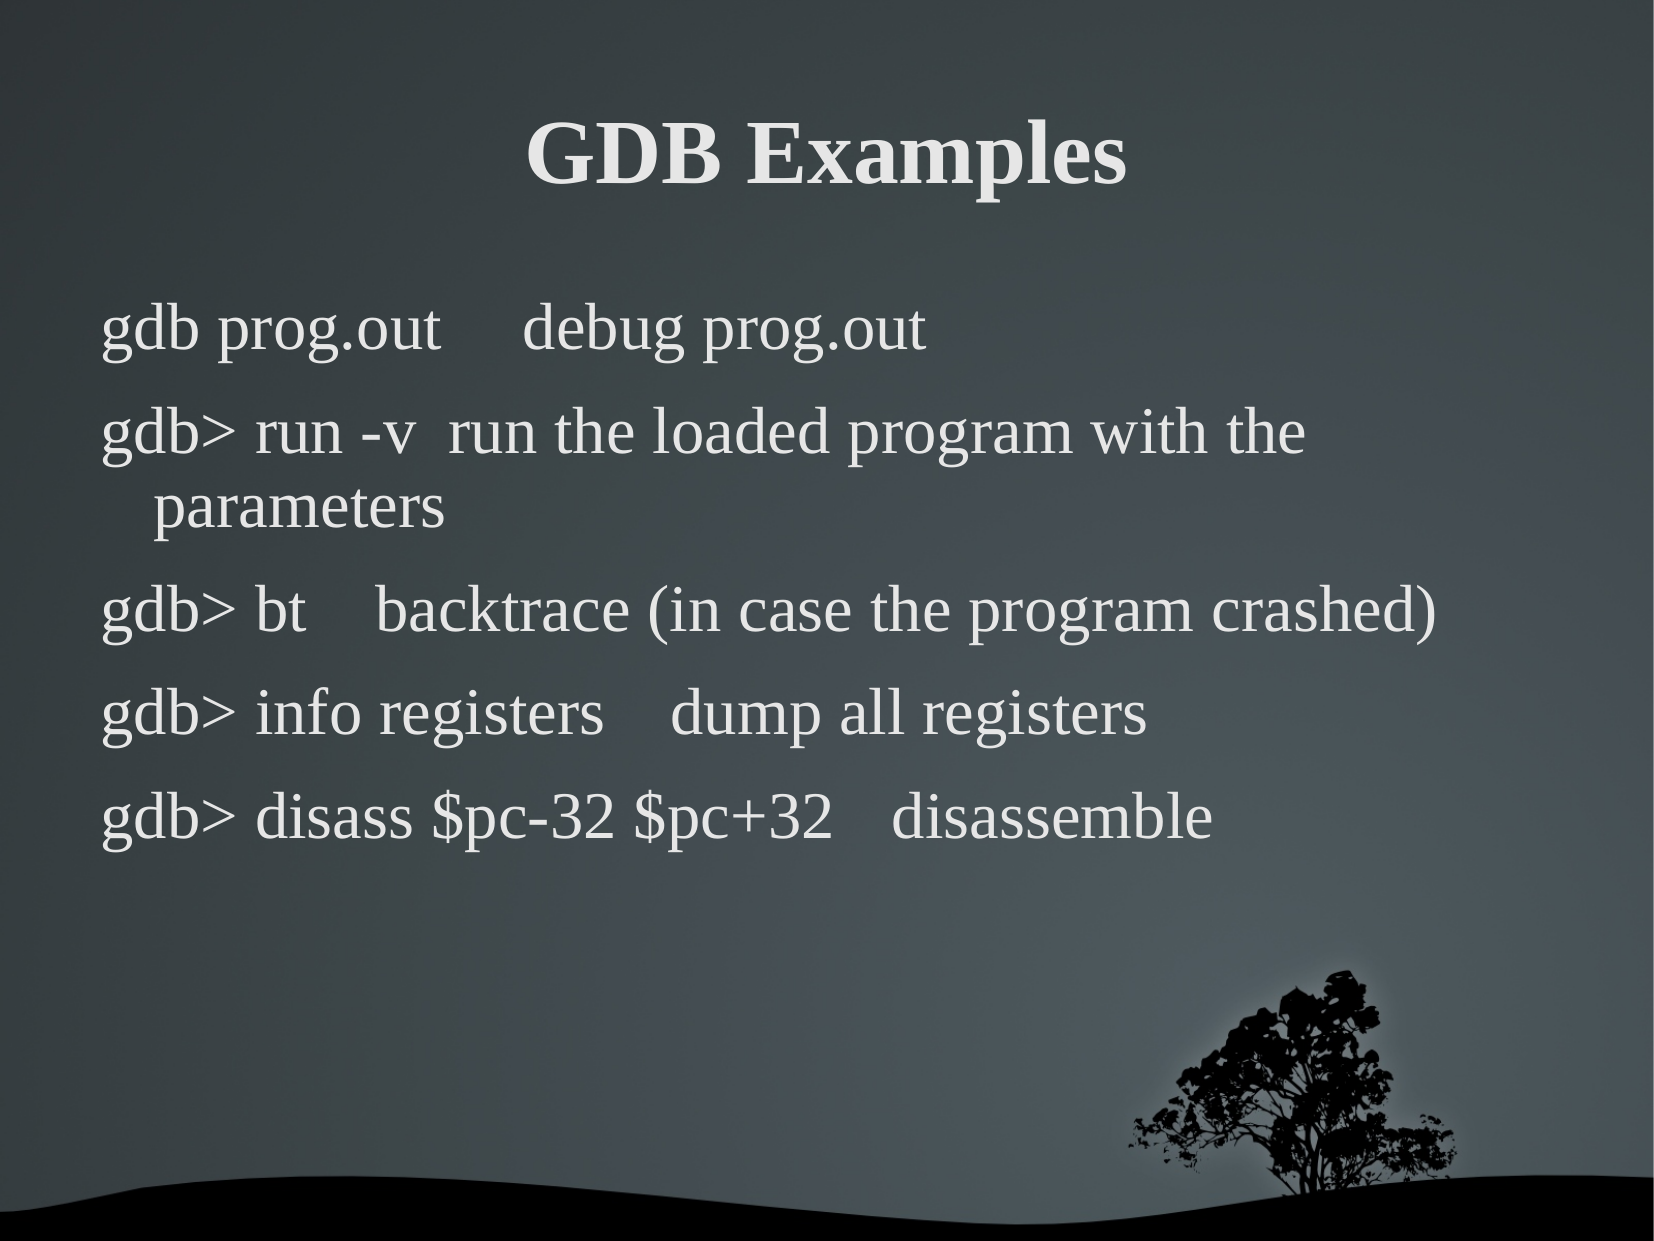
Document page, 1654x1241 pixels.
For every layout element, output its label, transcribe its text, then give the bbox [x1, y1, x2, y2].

list gdb prog.out debug prog.out gdb> run -v run the loaded program with the parameters gdb> bt backtrace (in case the program crashed) gdb> info registers dump all registers gdb> disass $pc-32 $pc+32 disassemble [82, 290, 1571, 1094]
picture [0, 0, 1654, 1241]
title GDB Examples [82, 56, 1571, 250]
